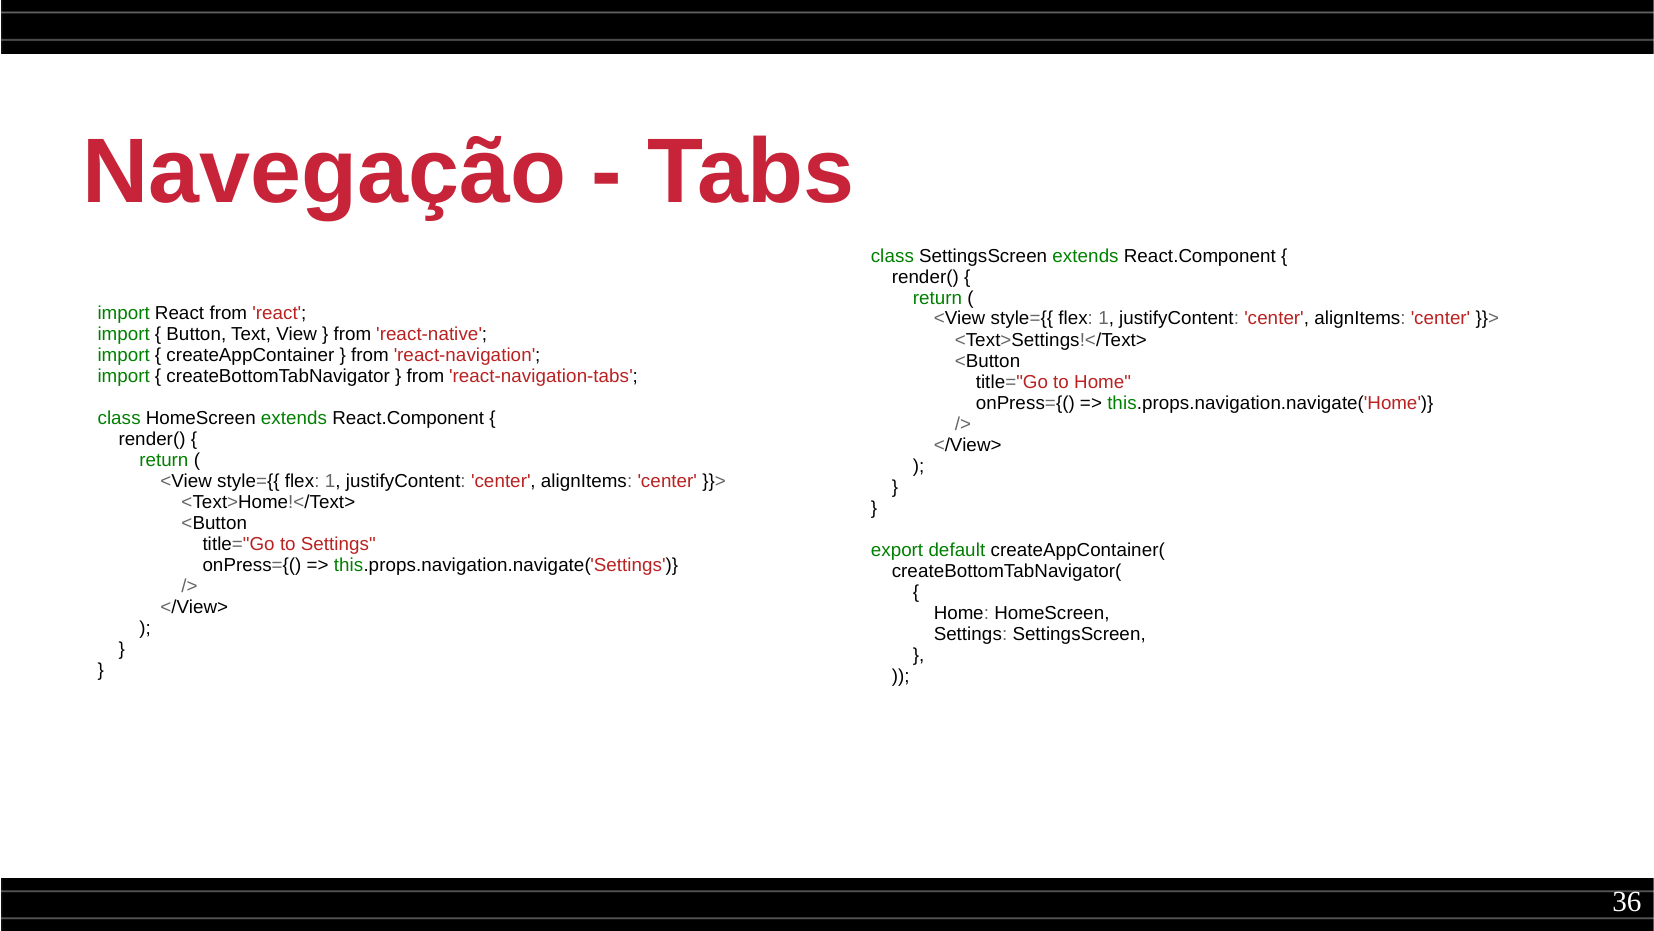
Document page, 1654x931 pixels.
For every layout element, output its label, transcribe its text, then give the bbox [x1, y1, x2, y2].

picture [1, 878, 1654, 931]
text_box import React from 'react'; import { Button, Text, View } from 'react-native'; import { createAppContainer } from 'react-navigation'; import { createBottomTabNavigator } from 'react-navigation-tabs'; class HomeScreen extends React.Component { render() { return ( <View style={{ flex: 1, justifyContent: 'center', alignItems: 'center' }}> <Text>Home!</Text> <Button title="Go to Settings" onPress={() => this.props.navigation.navigate('Settings')} /> </View> ); } } [82, 294, 752, 731]
text_box class SettingsScreen extends React.Component { render() { return ( <View style={{ flex: 1, justifyContent: 'center', alignItems: 'center' }}> <Text>Settings!</Text> <Button title="Go to Home" onPress={() => this.props.navigation.navigate('Home')} /> </View> ); } } export default createAppContainer( createBottomTabNavigator( { Home: HomeScreen, Settings: SettingsScreen, }, )); [856, 237, 1555, 715]
title Navegação - Tabs [82, 92, 1571, 249]
picture [1, 0, 1654, 54]
